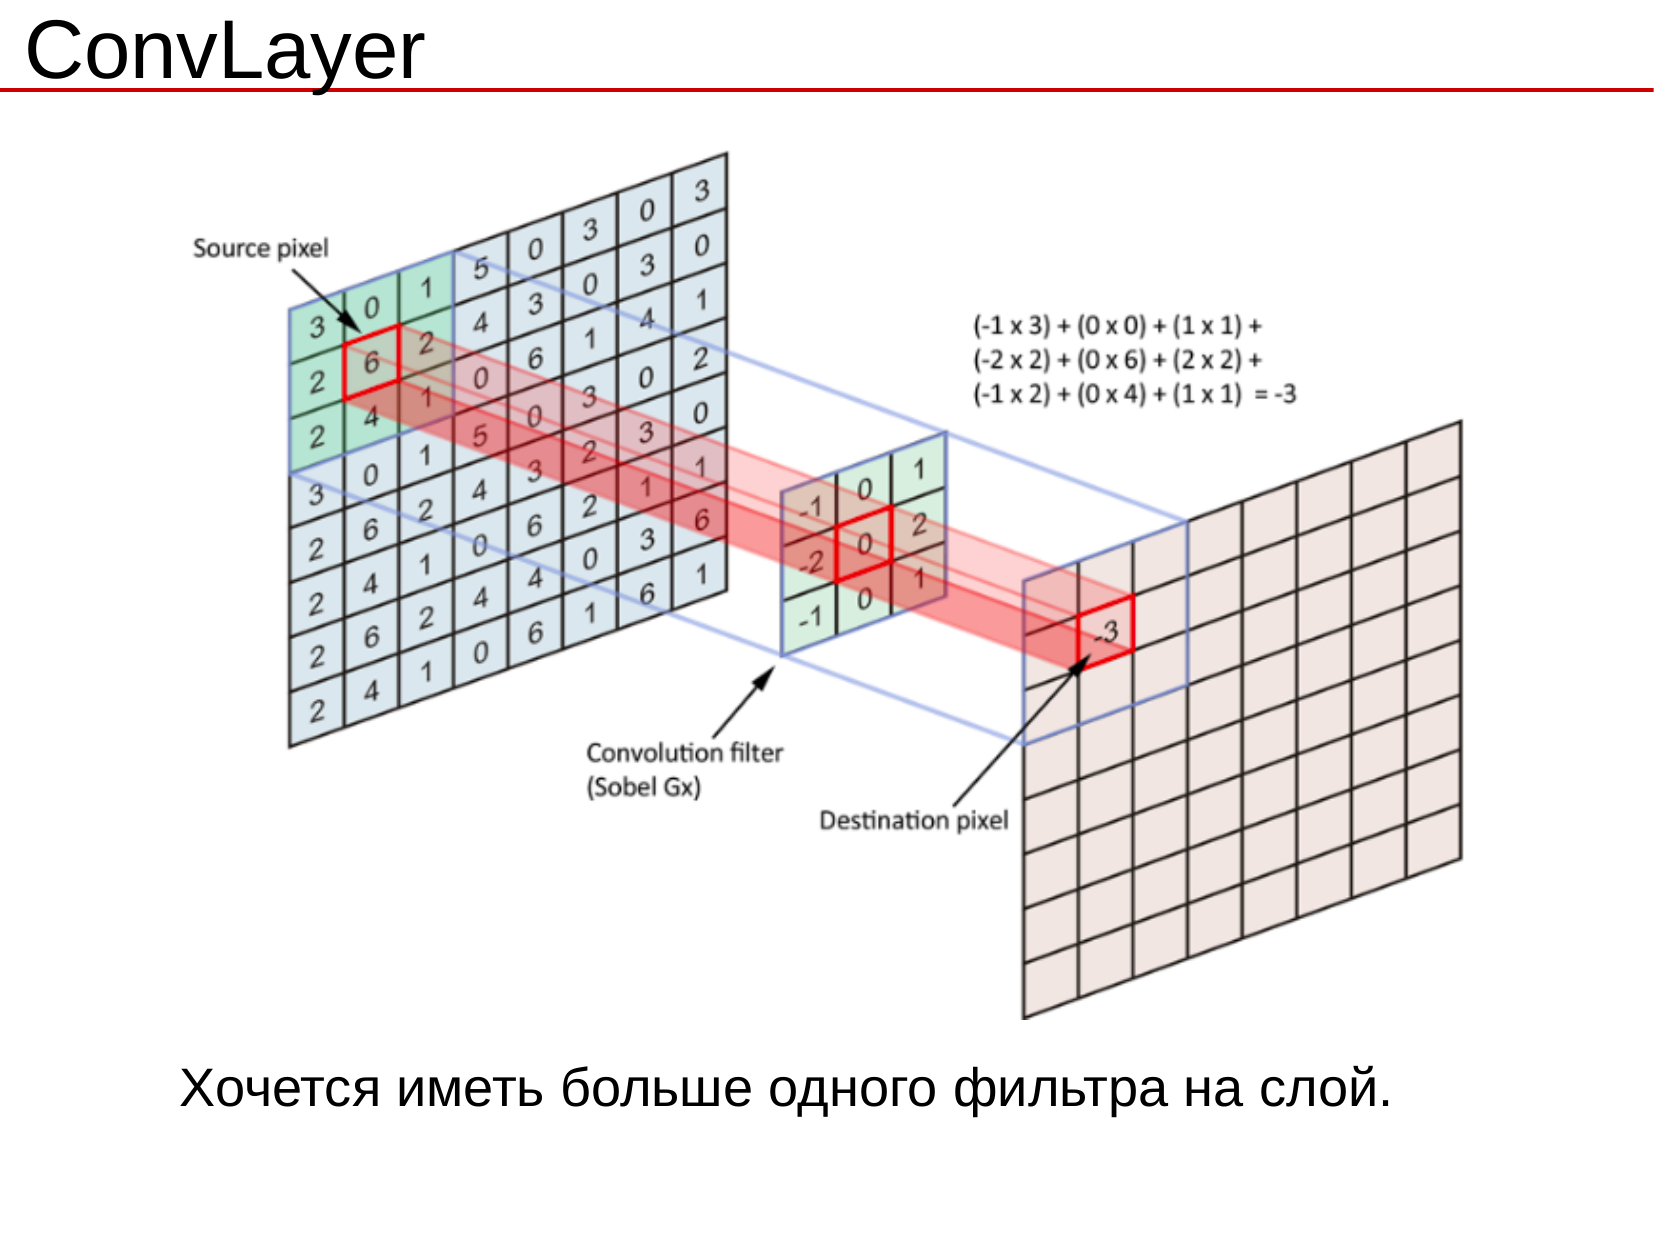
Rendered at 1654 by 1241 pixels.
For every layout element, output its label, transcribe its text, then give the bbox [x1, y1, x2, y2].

title ConvLayer [24, 2, 1295, 96]
text_box Хочется иметь больше одного фильтра на слой. [165, 1050, 1501, 1126]
picture [180, 140, 1471, 1021]
